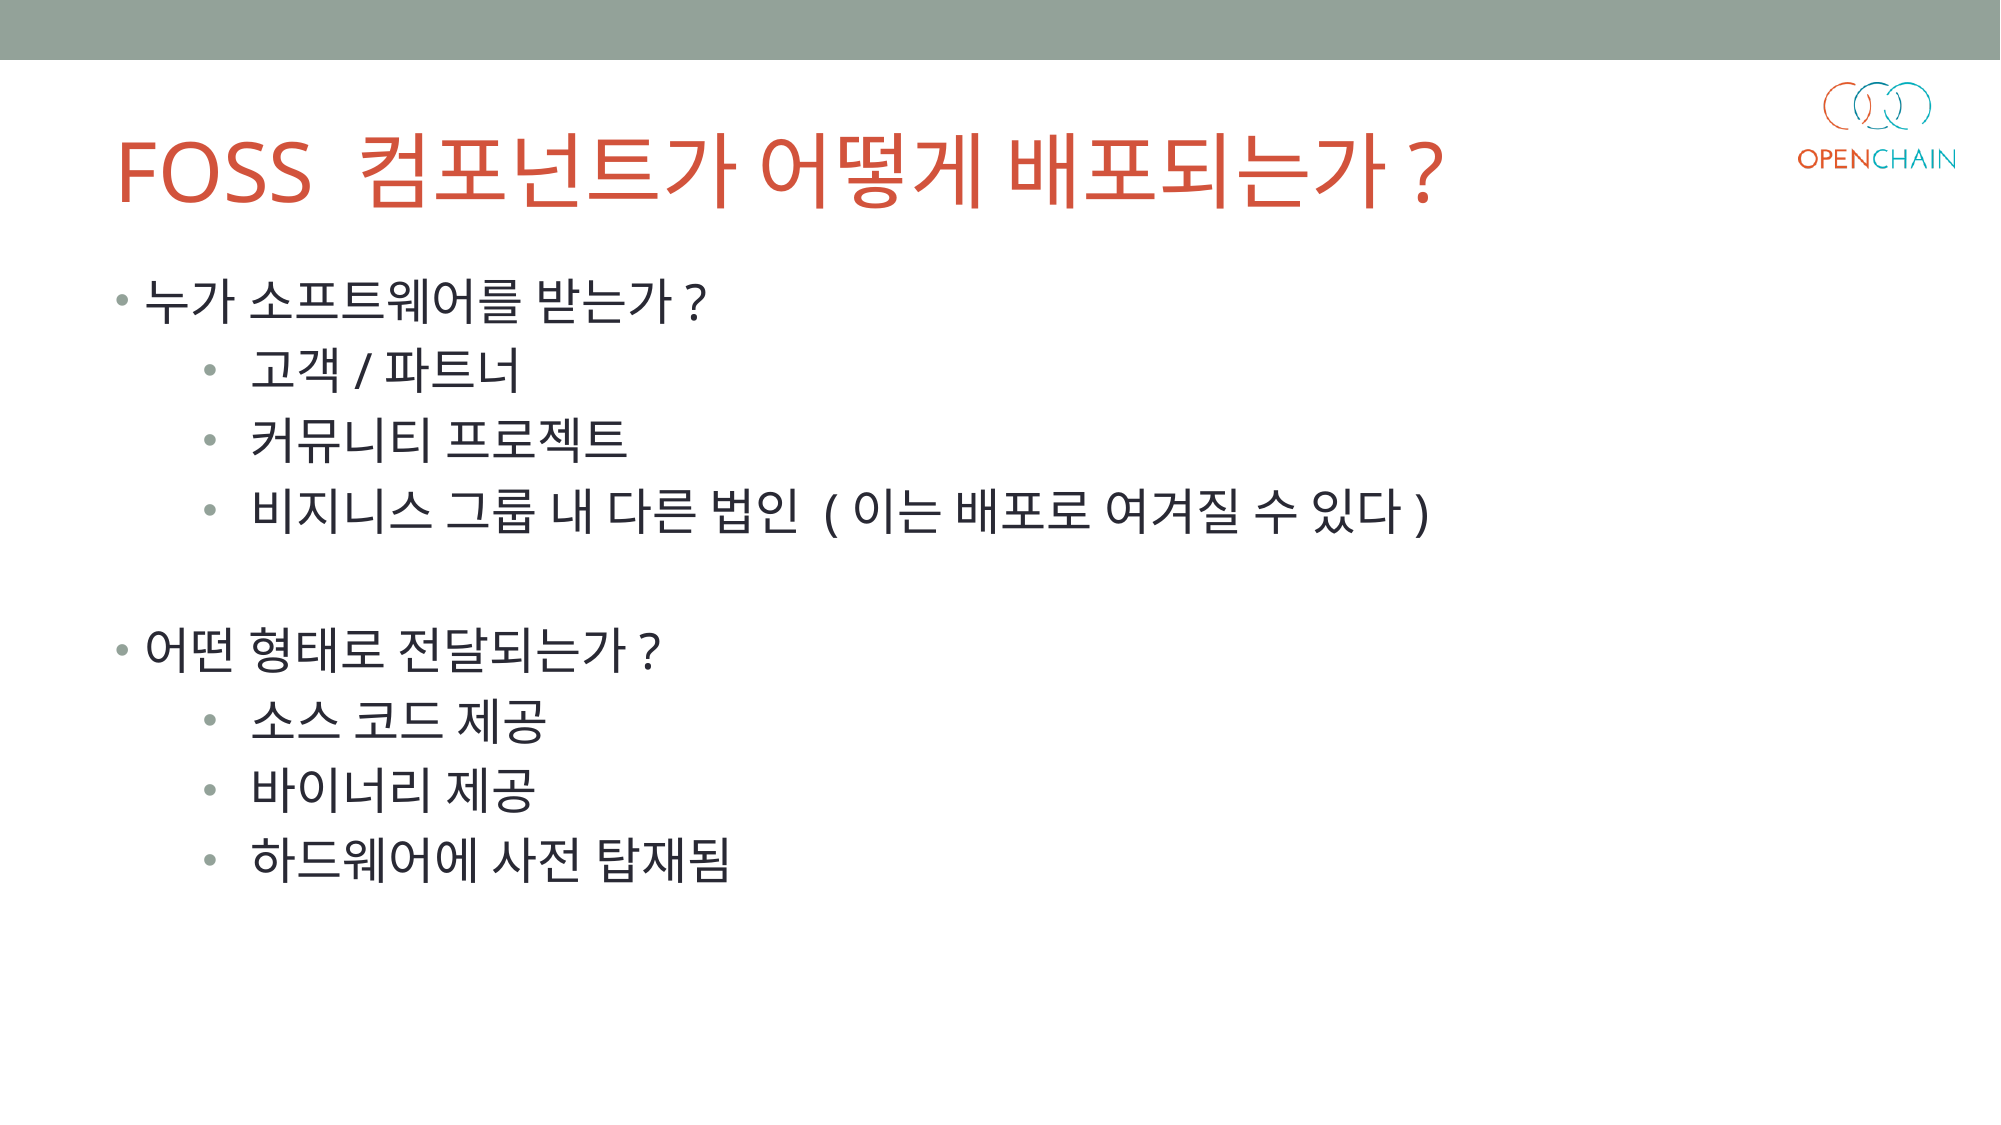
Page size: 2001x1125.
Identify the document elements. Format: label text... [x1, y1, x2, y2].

list 누가 소프트웨어를 받는가? 고객/파트너 커뮤니티 프로젝트 비지니스 그룹 내 다른 법인 (이는 배포로 여겨질 수 있다) 어떤 형태로 전달되는가? 소스 코드 제공 바이너리 제공 하드웨어에 사전 탑재됨 [99, 262, 1900, 1104]
title FOSS 컴포넌트가 어떻게 배포되는가? [99, 87, 1900, 251]
